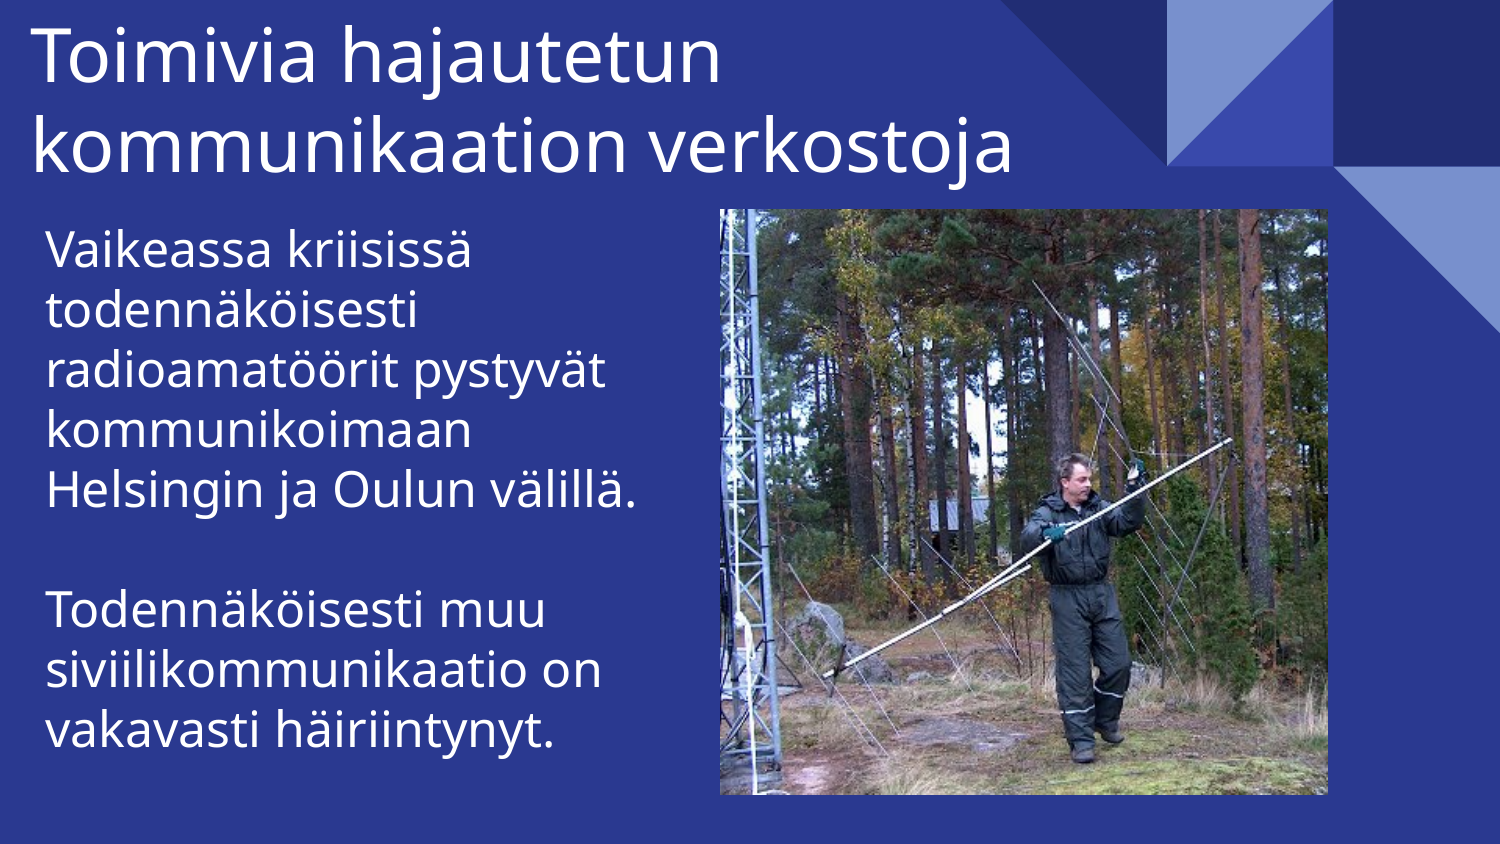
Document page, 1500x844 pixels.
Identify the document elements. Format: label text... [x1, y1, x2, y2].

title Toimivia hajautetun kommunikaation verkostoja [15, 15, 1156, 181]
title Vaikeassa kriisissä todennäköisesti radioamatöörit pystyvät kommunikoimaan Helsingin ja Oulun välillä. Todennäköisesti muu siviilikommunikaatio on vakavasti häiriintynyt. [30, 255, 706, 721]
picture [720, 209, 1328, 795]
